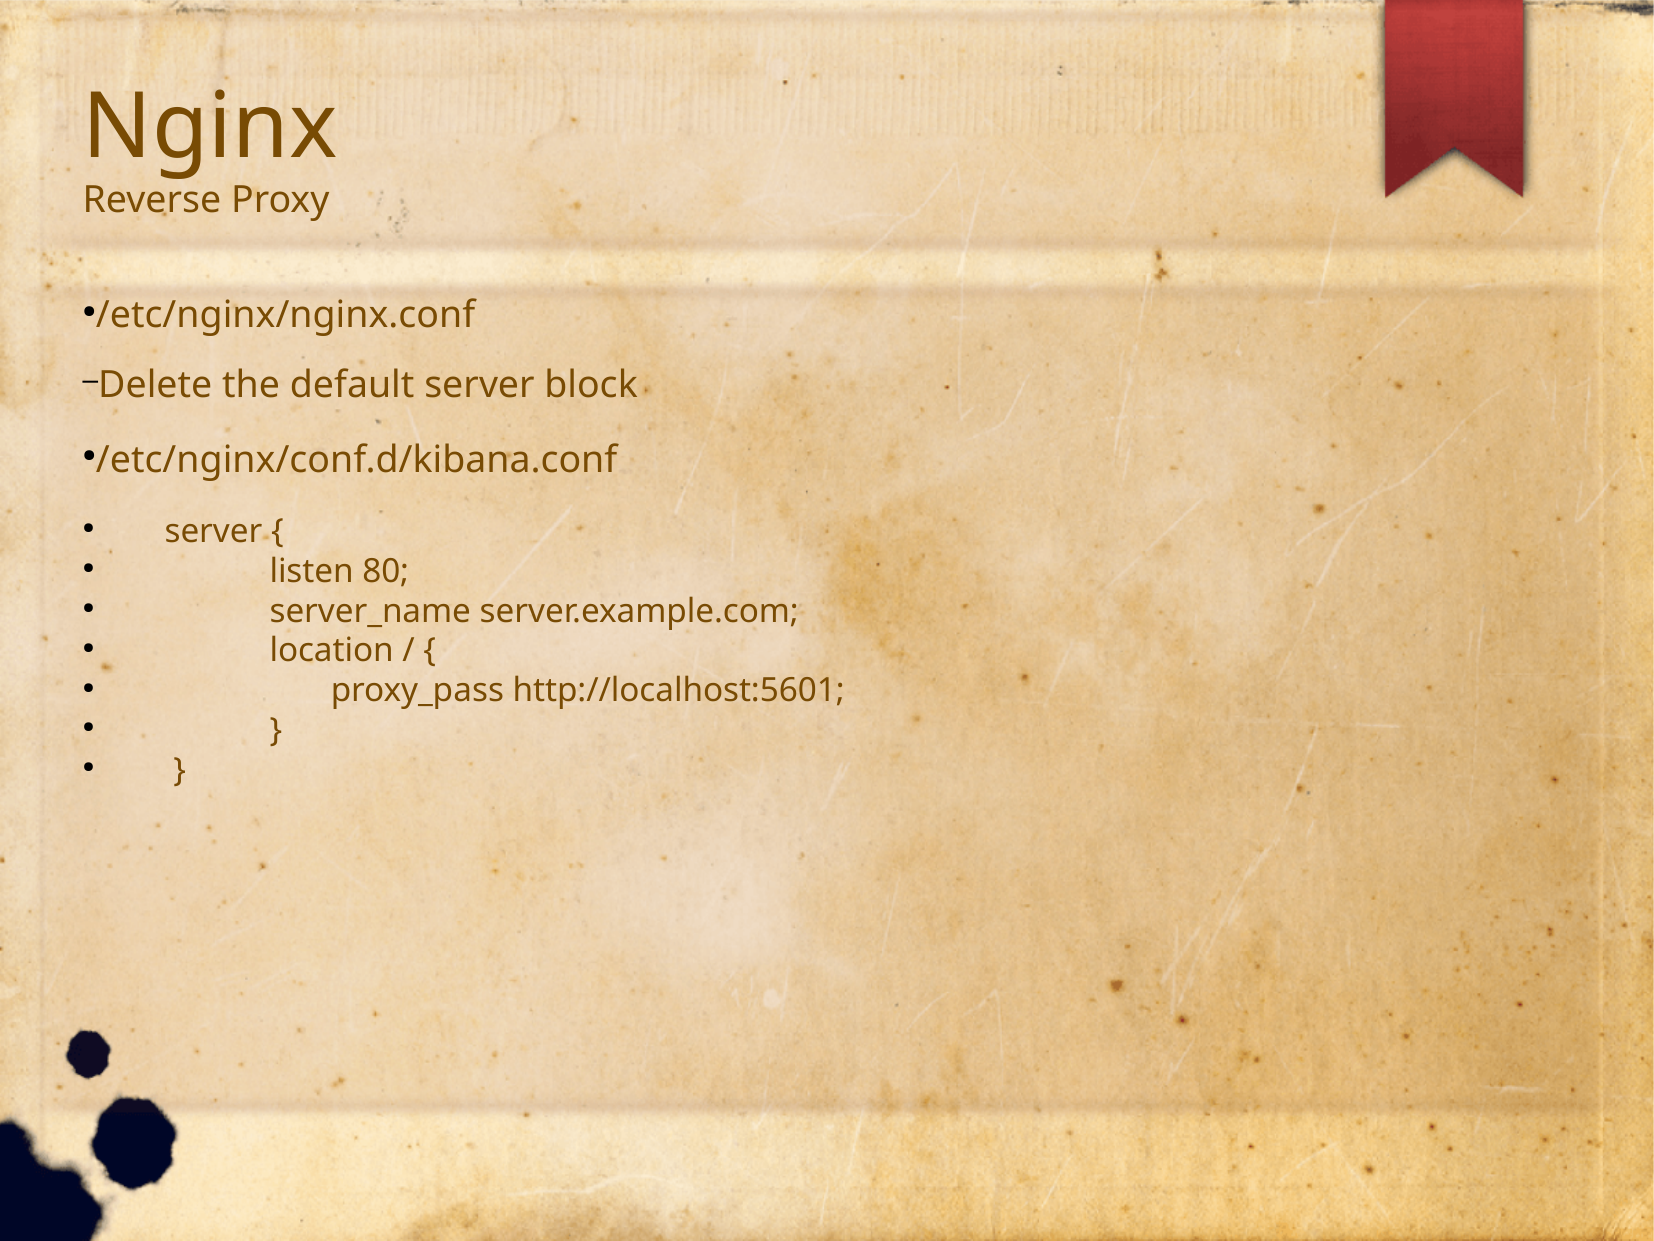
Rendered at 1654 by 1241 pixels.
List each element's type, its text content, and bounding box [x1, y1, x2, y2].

list /etc/nginx/nginx.conf Delete the default server block /etc/nginx/conf.d/kibana.conf server { listen 80; server_name server.example.com; location / { proxy_pass http://localhost:5601; } } [82, 290, 1538, 1063]
title Nginx Reverse Proxy [82, 49, 1347, 237]
